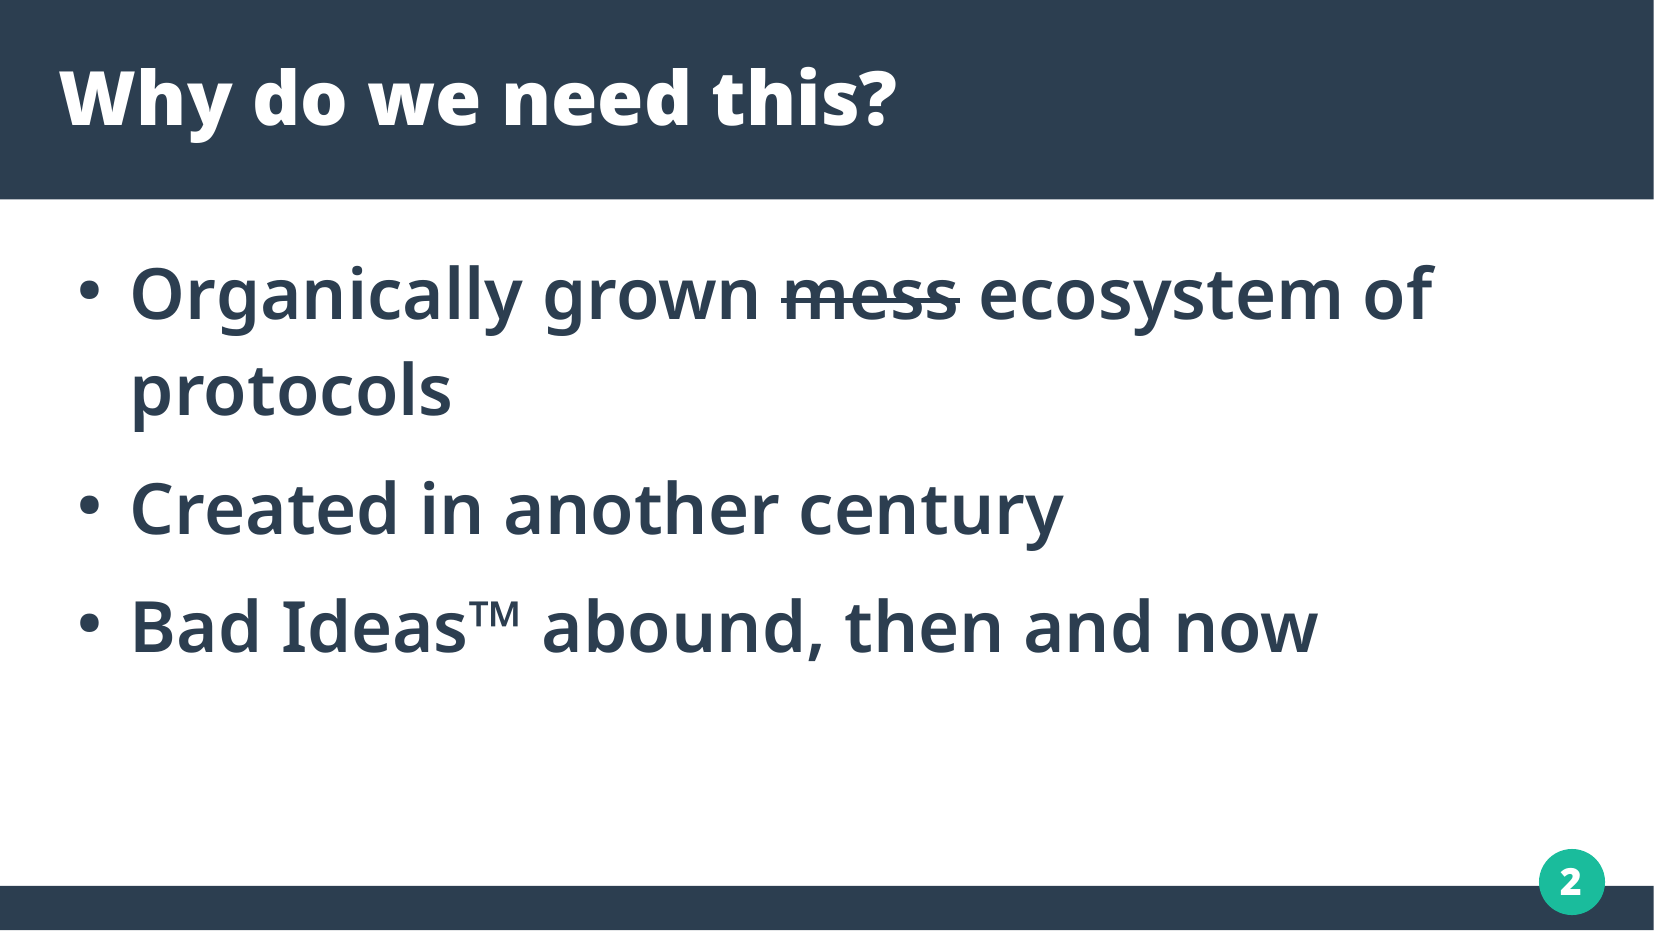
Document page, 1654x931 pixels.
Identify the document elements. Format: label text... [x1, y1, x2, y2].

list Organically grown mess ecosystem of protocols Created in another century Bad Ideas™ abound, then and now [59, 243, 1595, 864]
title Why do we need this? [59, 37, 1595, 155]
